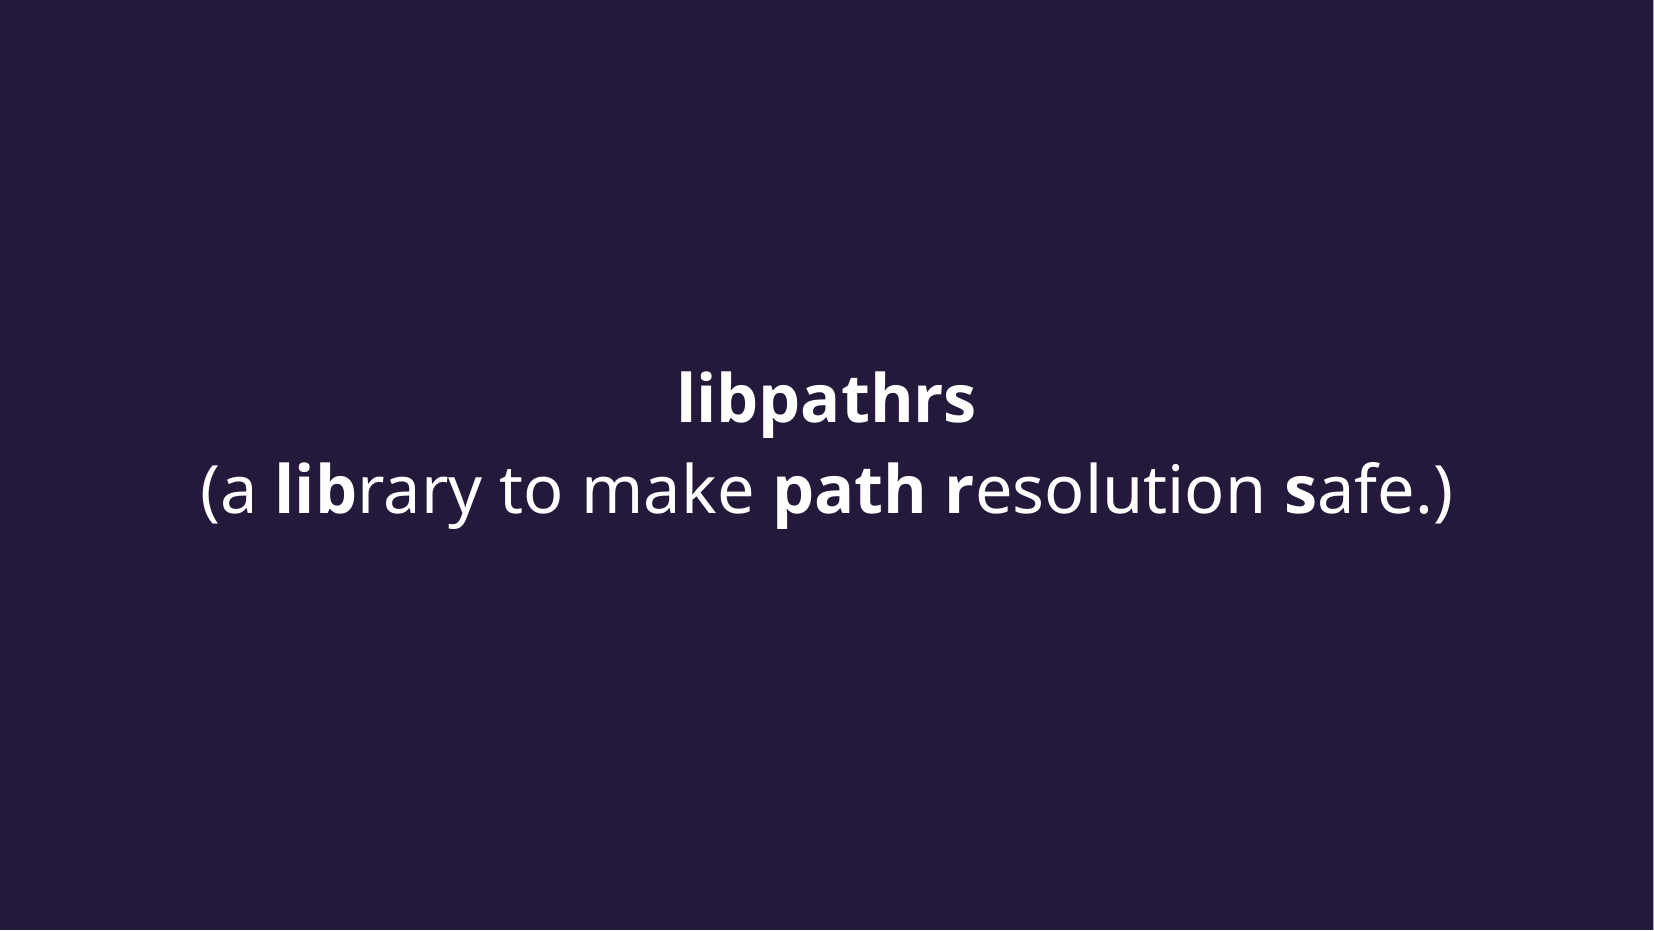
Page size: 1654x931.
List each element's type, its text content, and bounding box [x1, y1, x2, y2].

subtitle libpathrs (a library to make path resolution safe.) [82, 37, 1571, 757]
